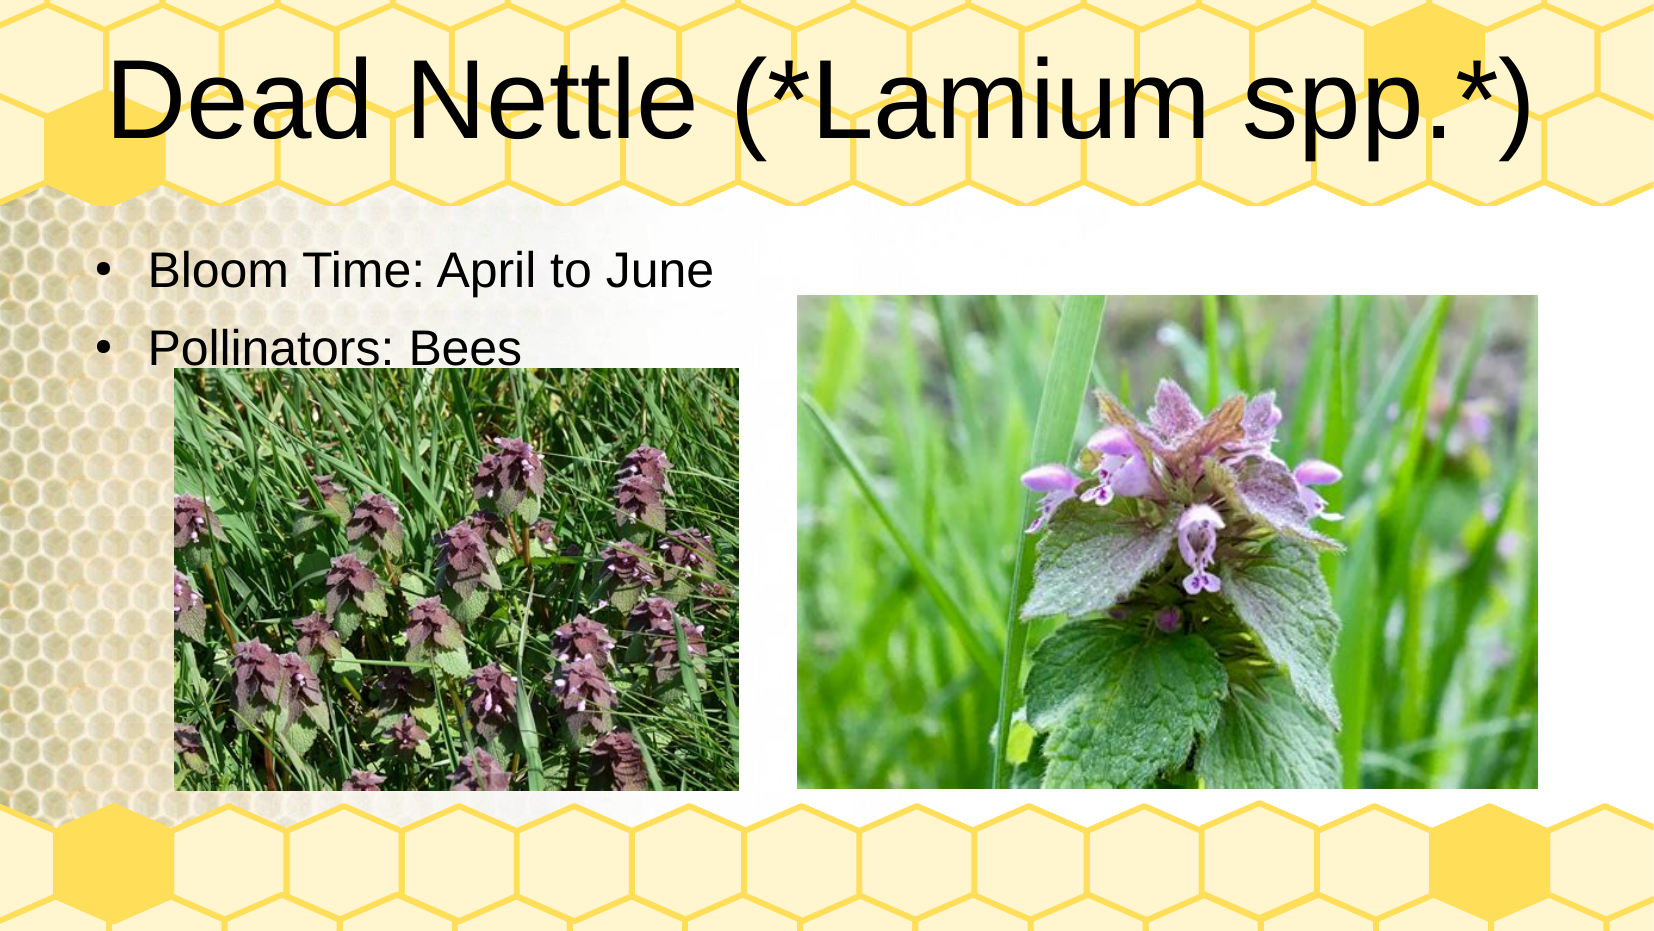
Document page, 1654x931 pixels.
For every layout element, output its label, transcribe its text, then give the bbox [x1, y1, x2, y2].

title Dead Nettle (*Lamium spp.*) [76, 0, 1565, 200]
picture [0, 186, 1654, 827]
list Bloom Time: April to June Pollinators: Bees [76, 242, 1565, 384]
